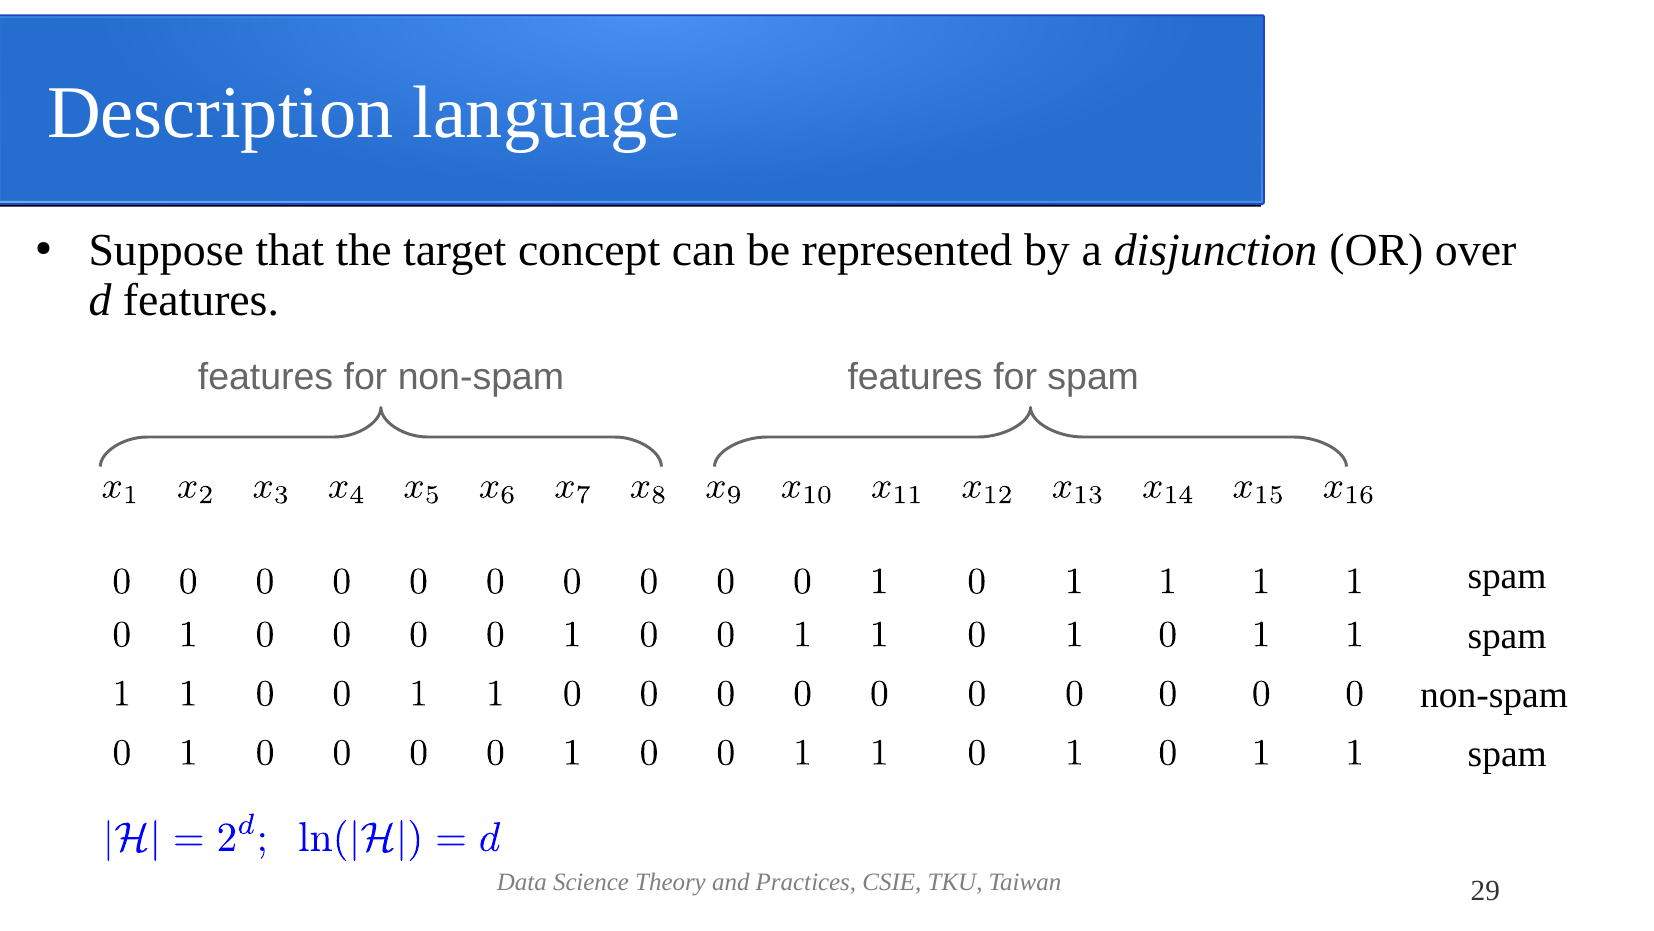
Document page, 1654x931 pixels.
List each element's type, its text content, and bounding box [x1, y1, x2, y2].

text_box spam [1452, 607, 1595, 666]
picture [102, 813, 501, 862]
text_box spam [1452, 725, 1595, 786]
picture [100, 479, 1374, 506]
text_box features for non-spam [183, 348, 644, 408]
title Description language [47, 35, 1199, 189]
picture [112, 568, 1361, 594]
picture [112, 680, 1363, 707]
list Suppose that the target concept can be represented by a disjunction (OR) over d features. [17, 224, 1524, 343]
picture [112, 739, 1361, 766]
text_box spam [1452, 548, 1595, 607]
picture [112, 621, 1361, 648]
text_box features for spam [832, 348, 1170, 408]
text_box non-spam [1405, 666, 1595, 765]
